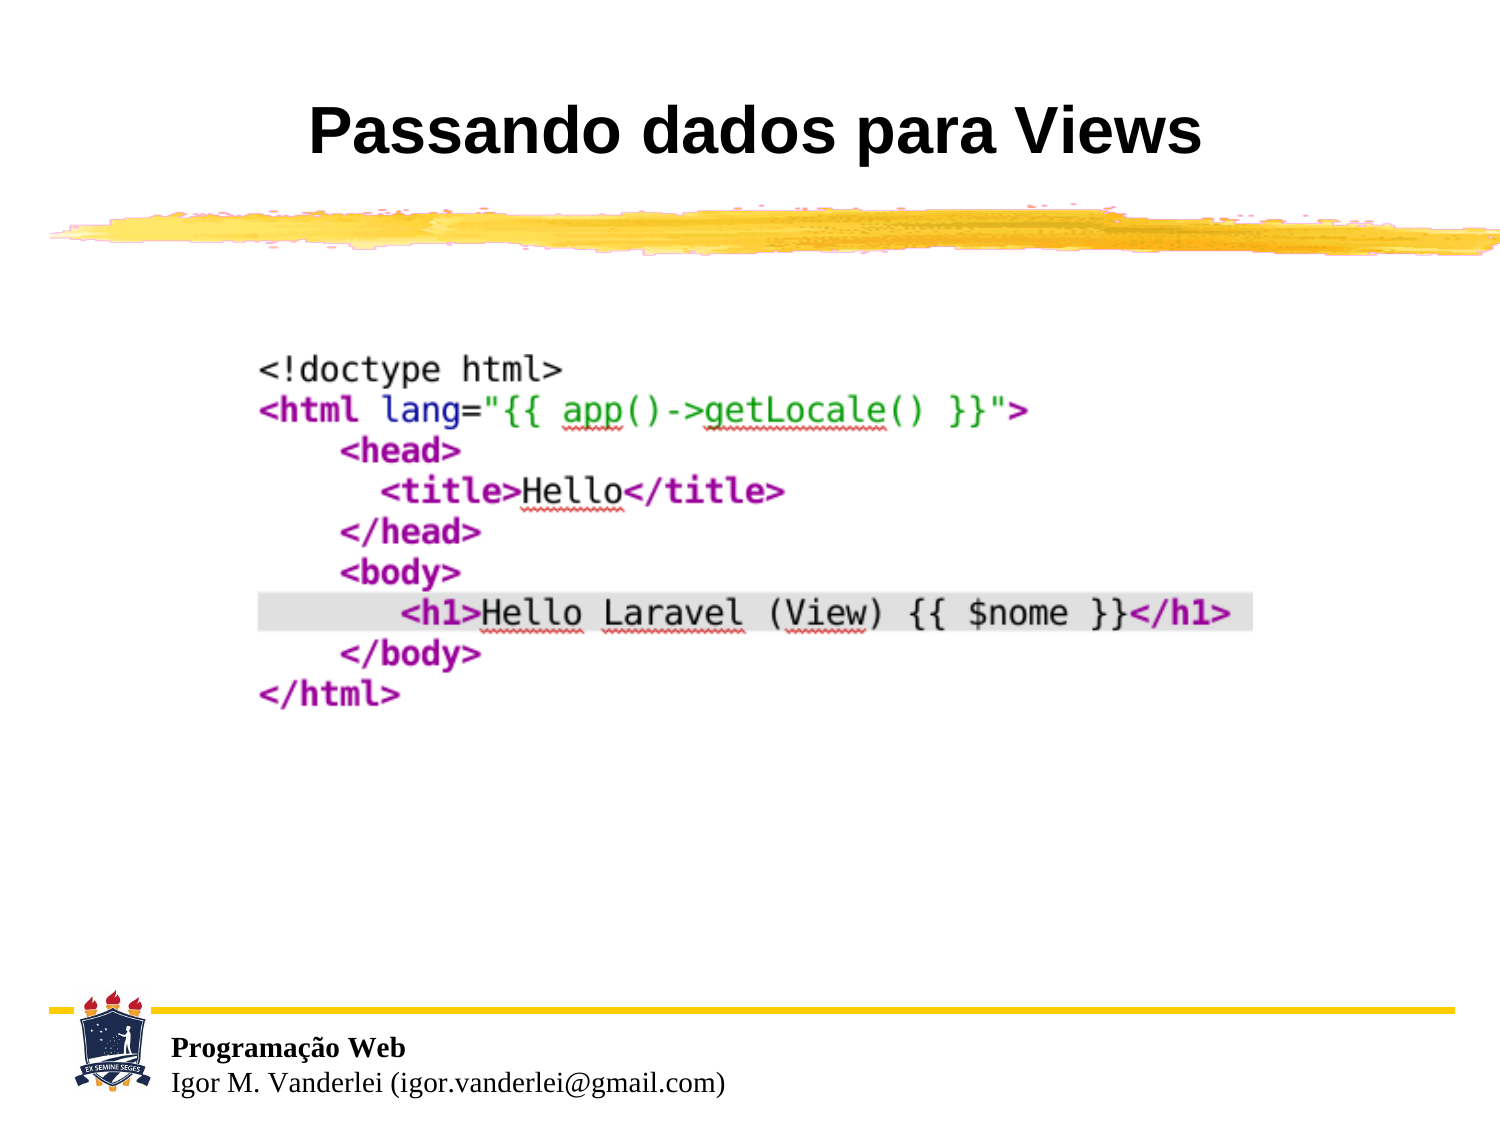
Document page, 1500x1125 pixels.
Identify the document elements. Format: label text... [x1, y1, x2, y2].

picture [50, 198, 1500, 267]
title Passando dados para Views [24, 54, 1488, 175]
picture [257, 354, 1253, 721]
picture [74, 989, 151, 1093]
